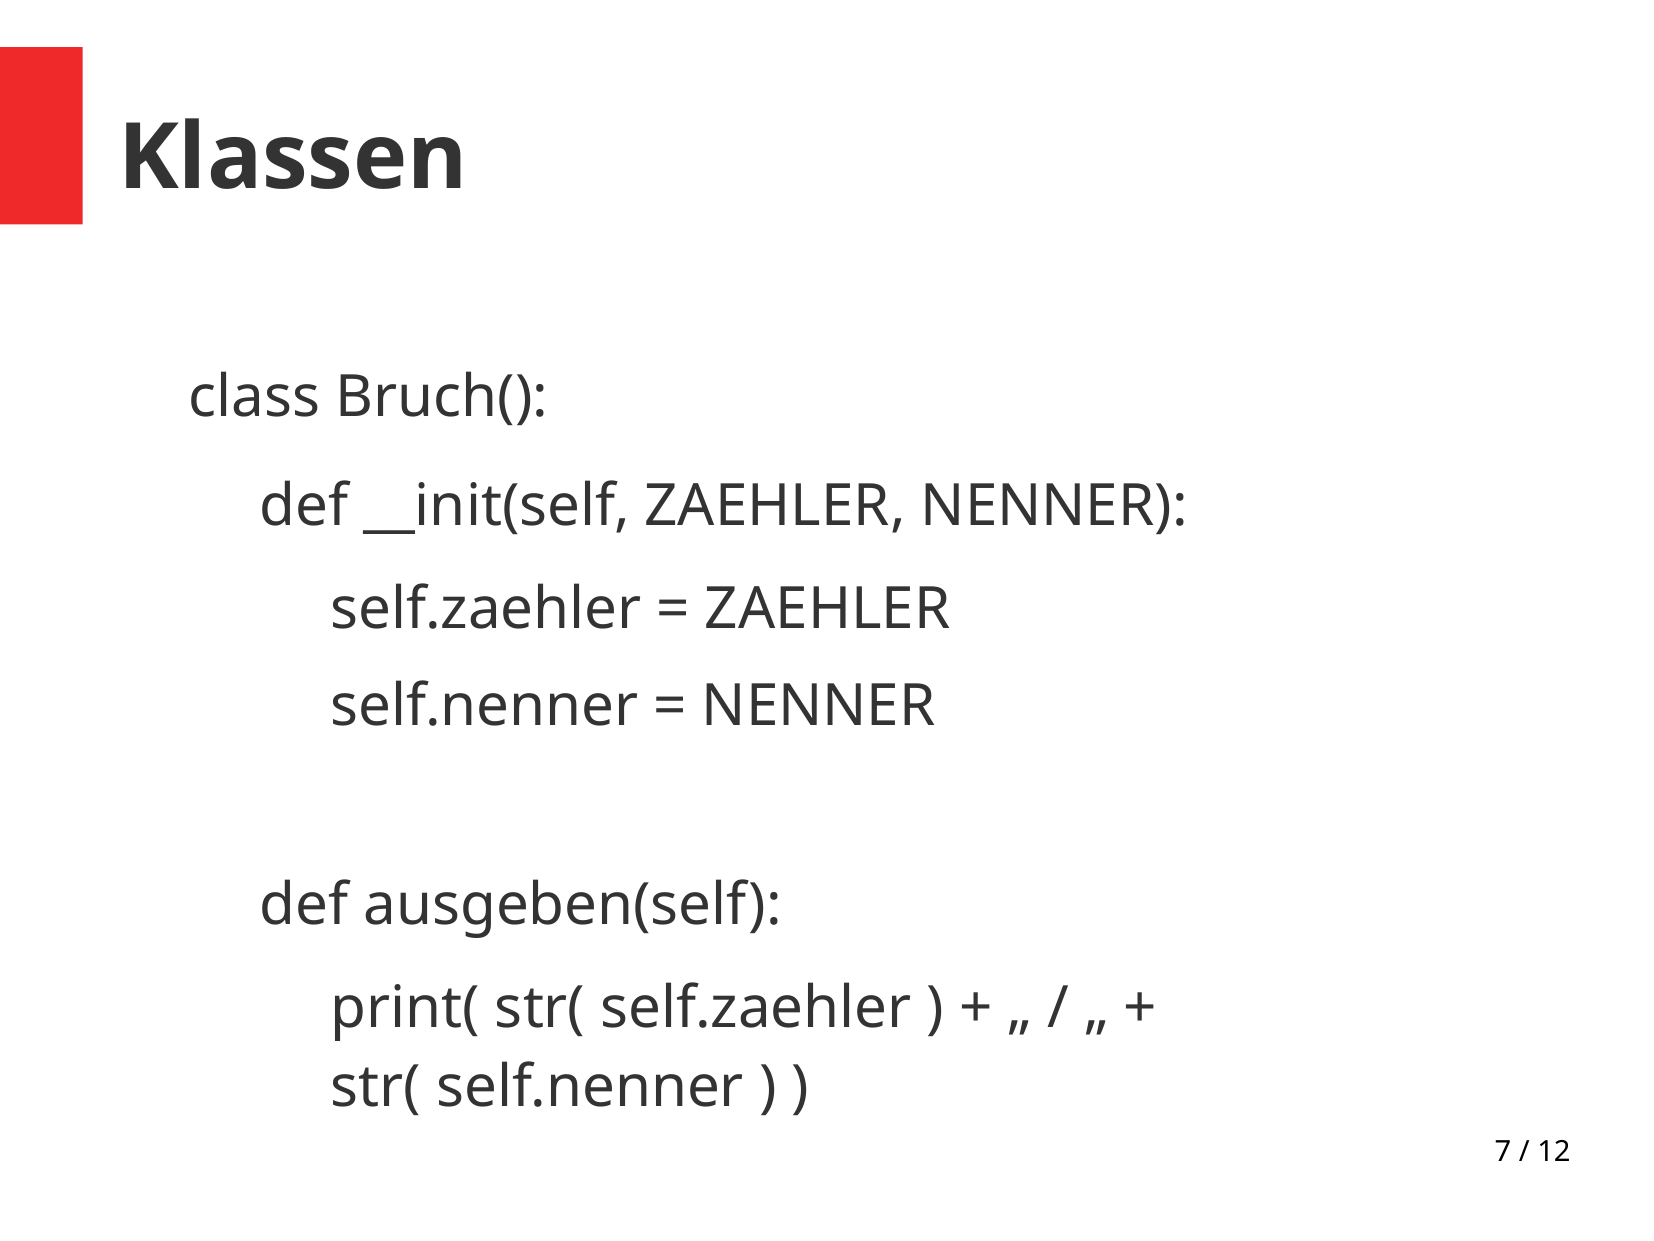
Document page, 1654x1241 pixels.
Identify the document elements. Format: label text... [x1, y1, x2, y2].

title Klassen [118, 49, 1571, 257]
list class Bruch(): def __init(self, ZAEHLER, NENNER): self.zaehler = ZAEHLER self.nenner = NENNER def ausgeben(self): print( str( self.zaehler ) + „ / „ + str( self.nenner ) ) [118, 354, 1536, 1074]
